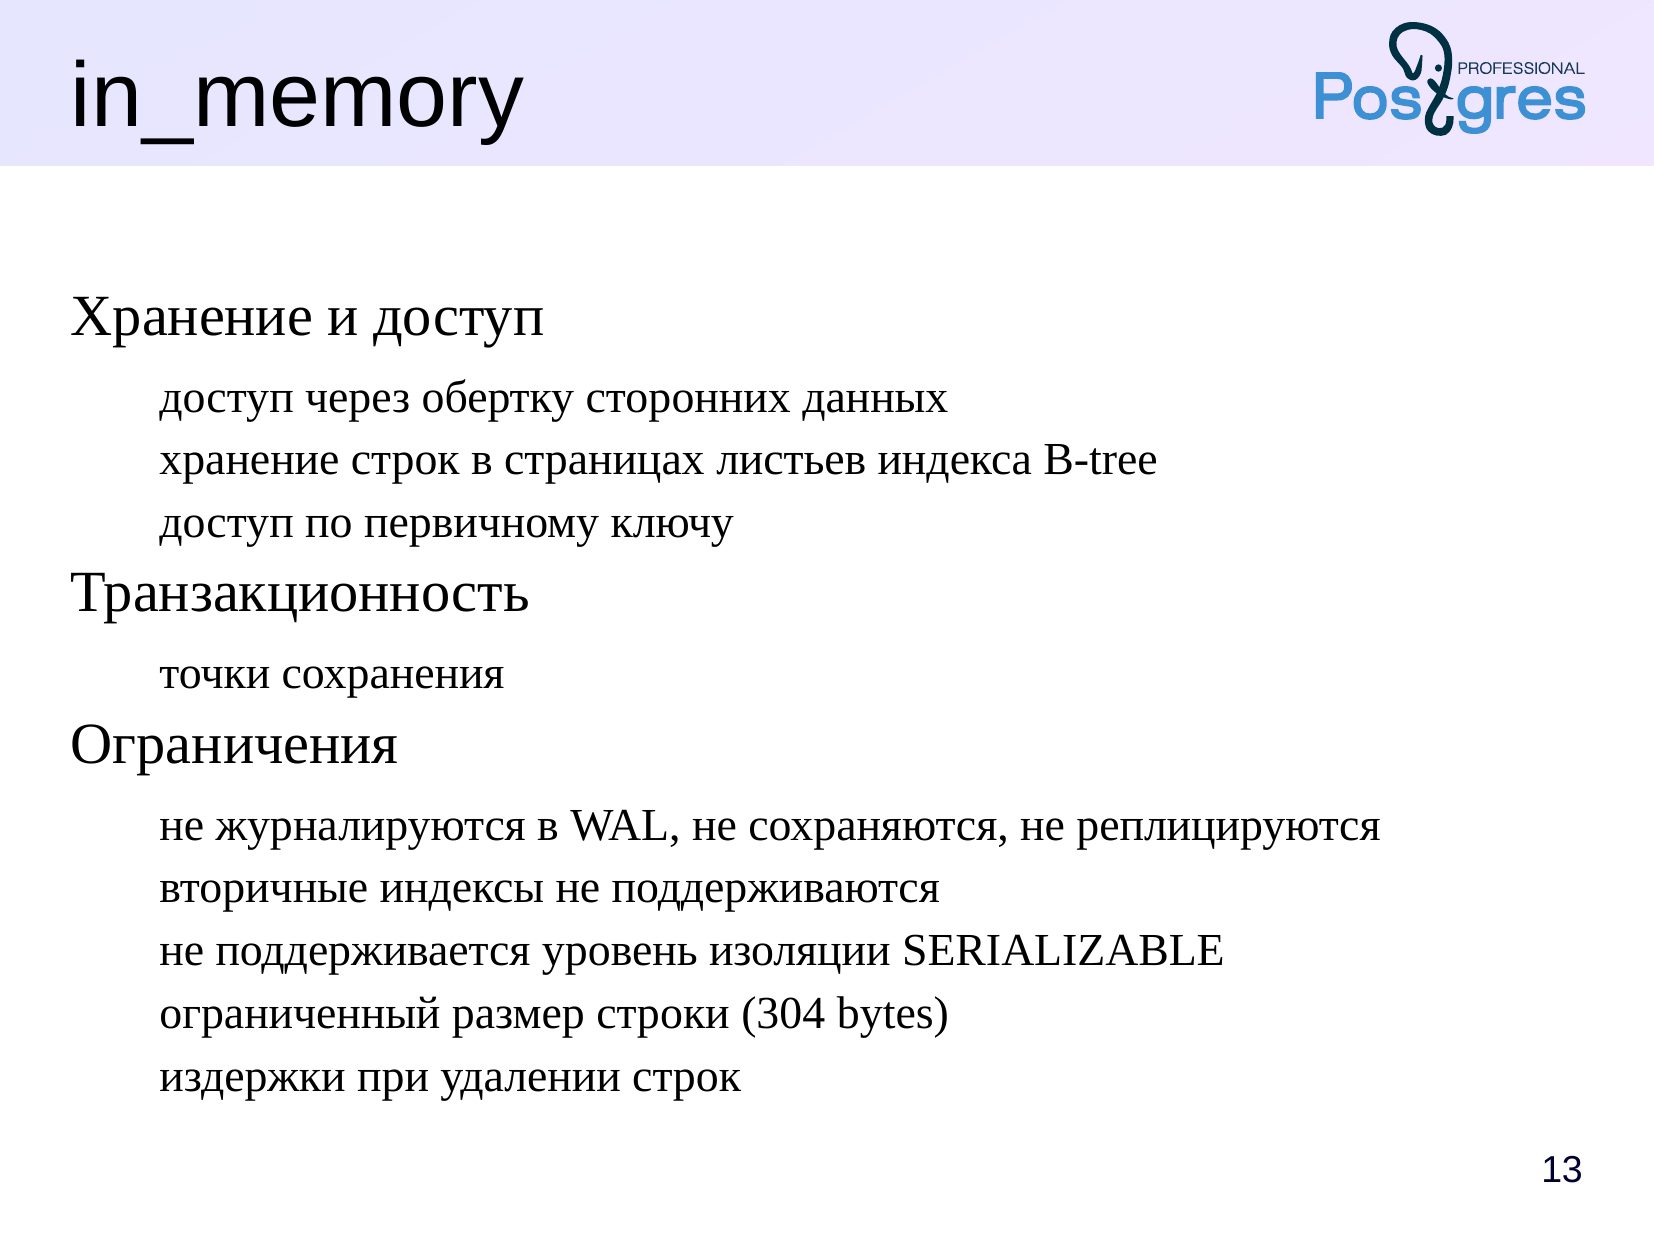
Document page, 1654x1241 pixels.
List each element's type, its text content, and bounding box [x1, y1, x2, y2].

title in_memory [70, 43, 1241, 147]
list Хранение и доступ доступ через обертку сторонних данных хранение строк в страницах листьев индекса B-tree доступ по первичному ключу Транзакционность точки сохранения Ограничения не журналируются в WAL, не сохраняются, не реплицируются вторичные индексы не поддерживаются не поддерживается уровень изоляции SERIALIZABLE ограниченный размер строки (304 bytes) издержки при удалении строк [70, 283, 1583, 1134]
